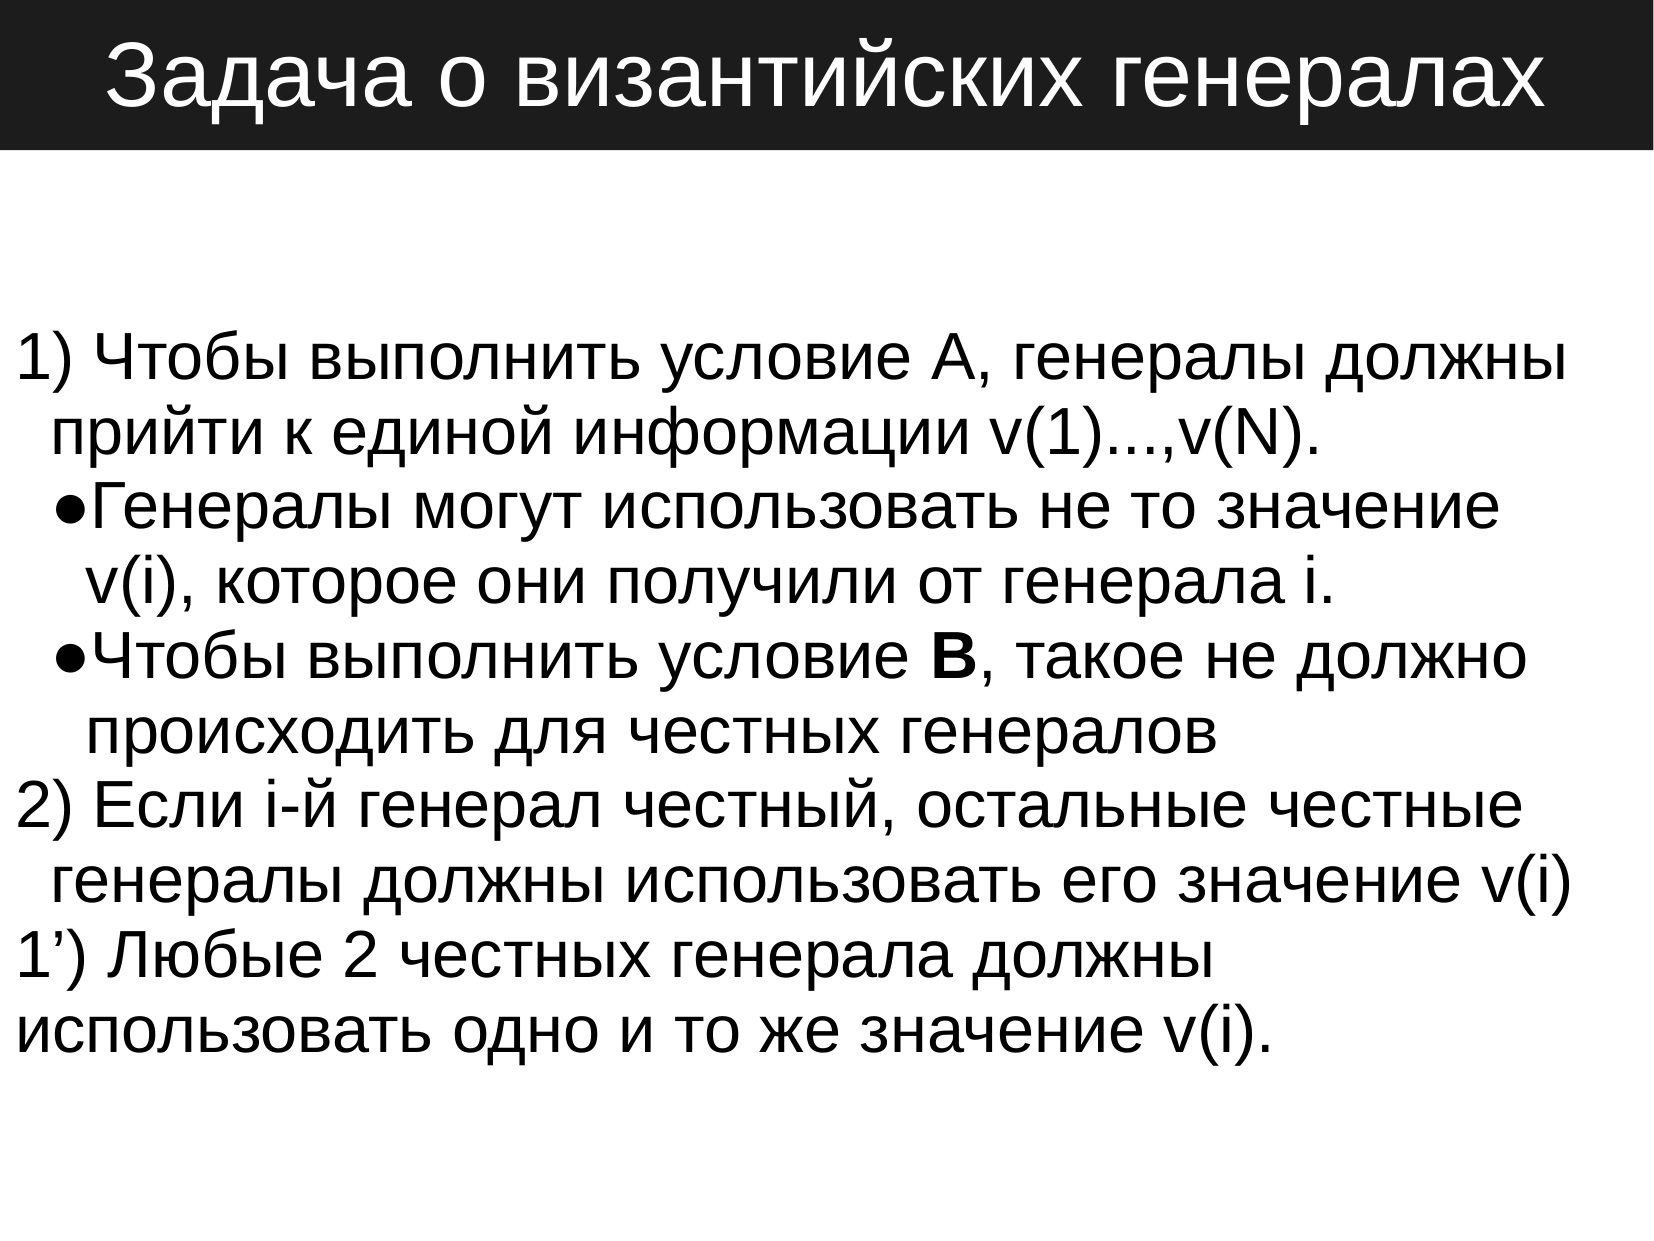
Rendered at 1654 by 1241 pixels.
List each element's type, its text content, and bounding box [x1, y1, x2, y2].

title Задача о византийских генералах [0, 0, 1654, 151]
subtitle Чтобы выполнить условие А, генералы должны прийти к единой информации v(1)...,v(N). Генералы могут использовать не то значение v(i), которое они получили от генерала i. Чтобы выполнить условие B, такое не должно происходить для честных генералов Если i-й генерал честный, остальные честные генералы должны использовать его значение v(i) 1’) Любые 2 честных генерала должны использовать одно и то же значение v(i). [15, 168, 1606, 1218]
